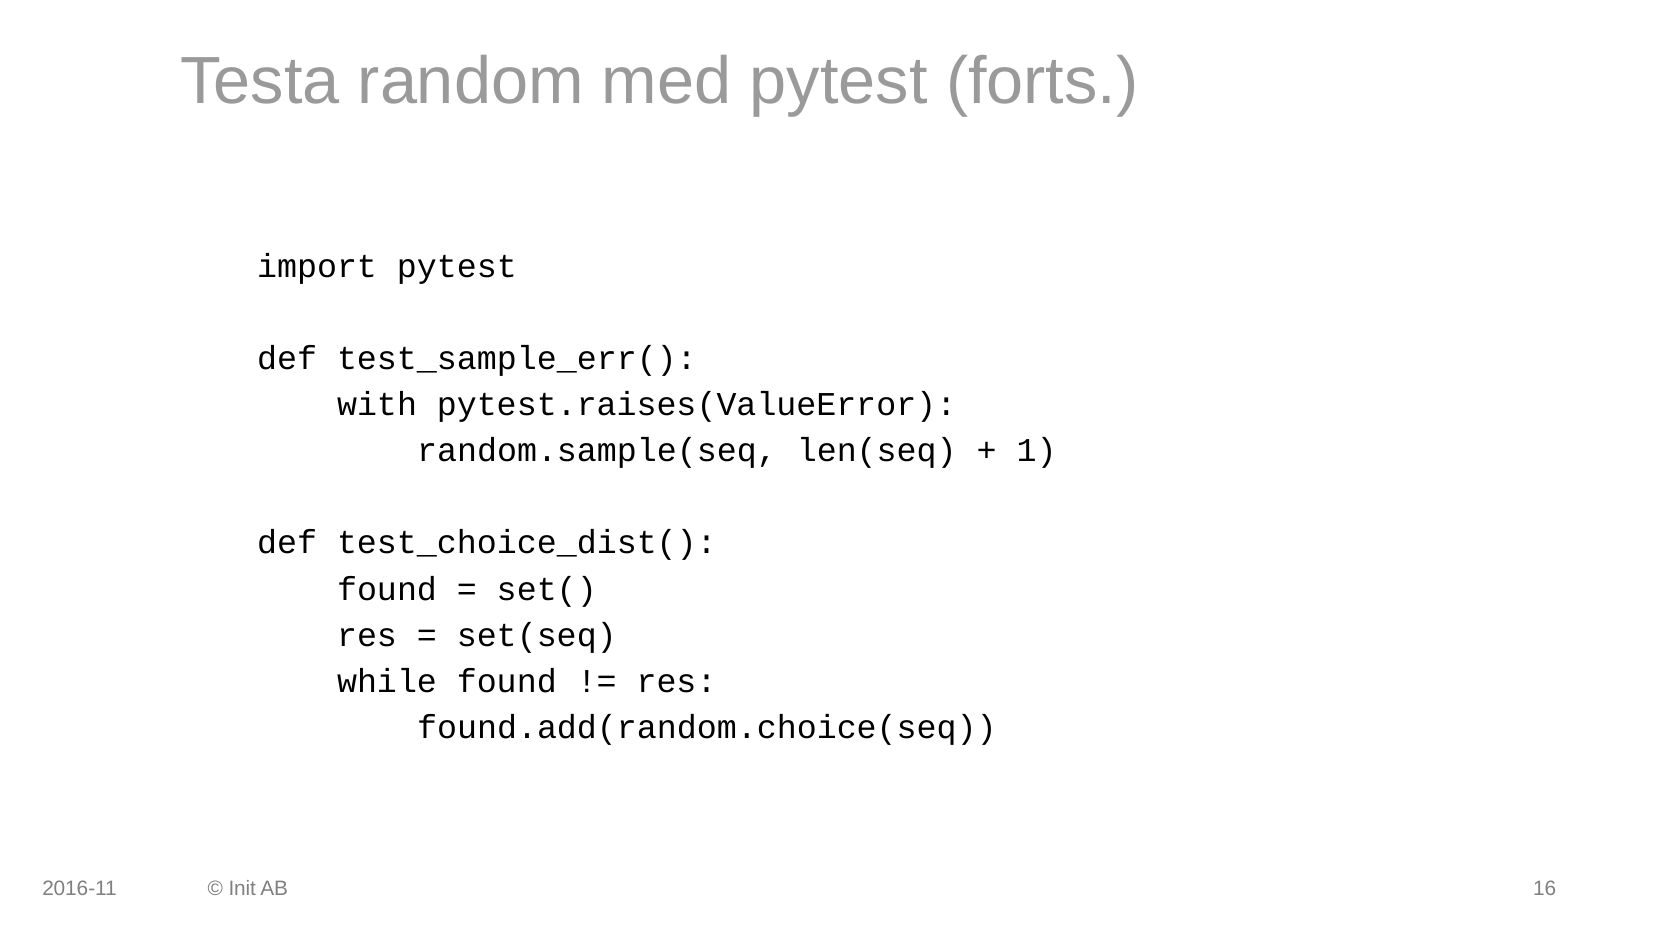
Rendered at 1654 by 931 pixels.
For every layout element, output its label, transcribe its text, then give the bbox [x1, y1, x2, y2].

text_box 2016-11 [27, 857, 166, 908]
text_box import pytest def test_sample_err(): with pytest.raises(ValueError): random.sample(seq, len(seq) + 1) def test_choice_dist(): found = set() res = set(seq) while found != res: found.add(random.choice(seq)) [165, 156, 1489, 847]
text_box Testa random med pytest (forts.) [165, 0, 1489, 125]
text_box <nummer> [1488, 857, 1571, 908]
text_box © Init AB [192, 857, 1461, 908]
